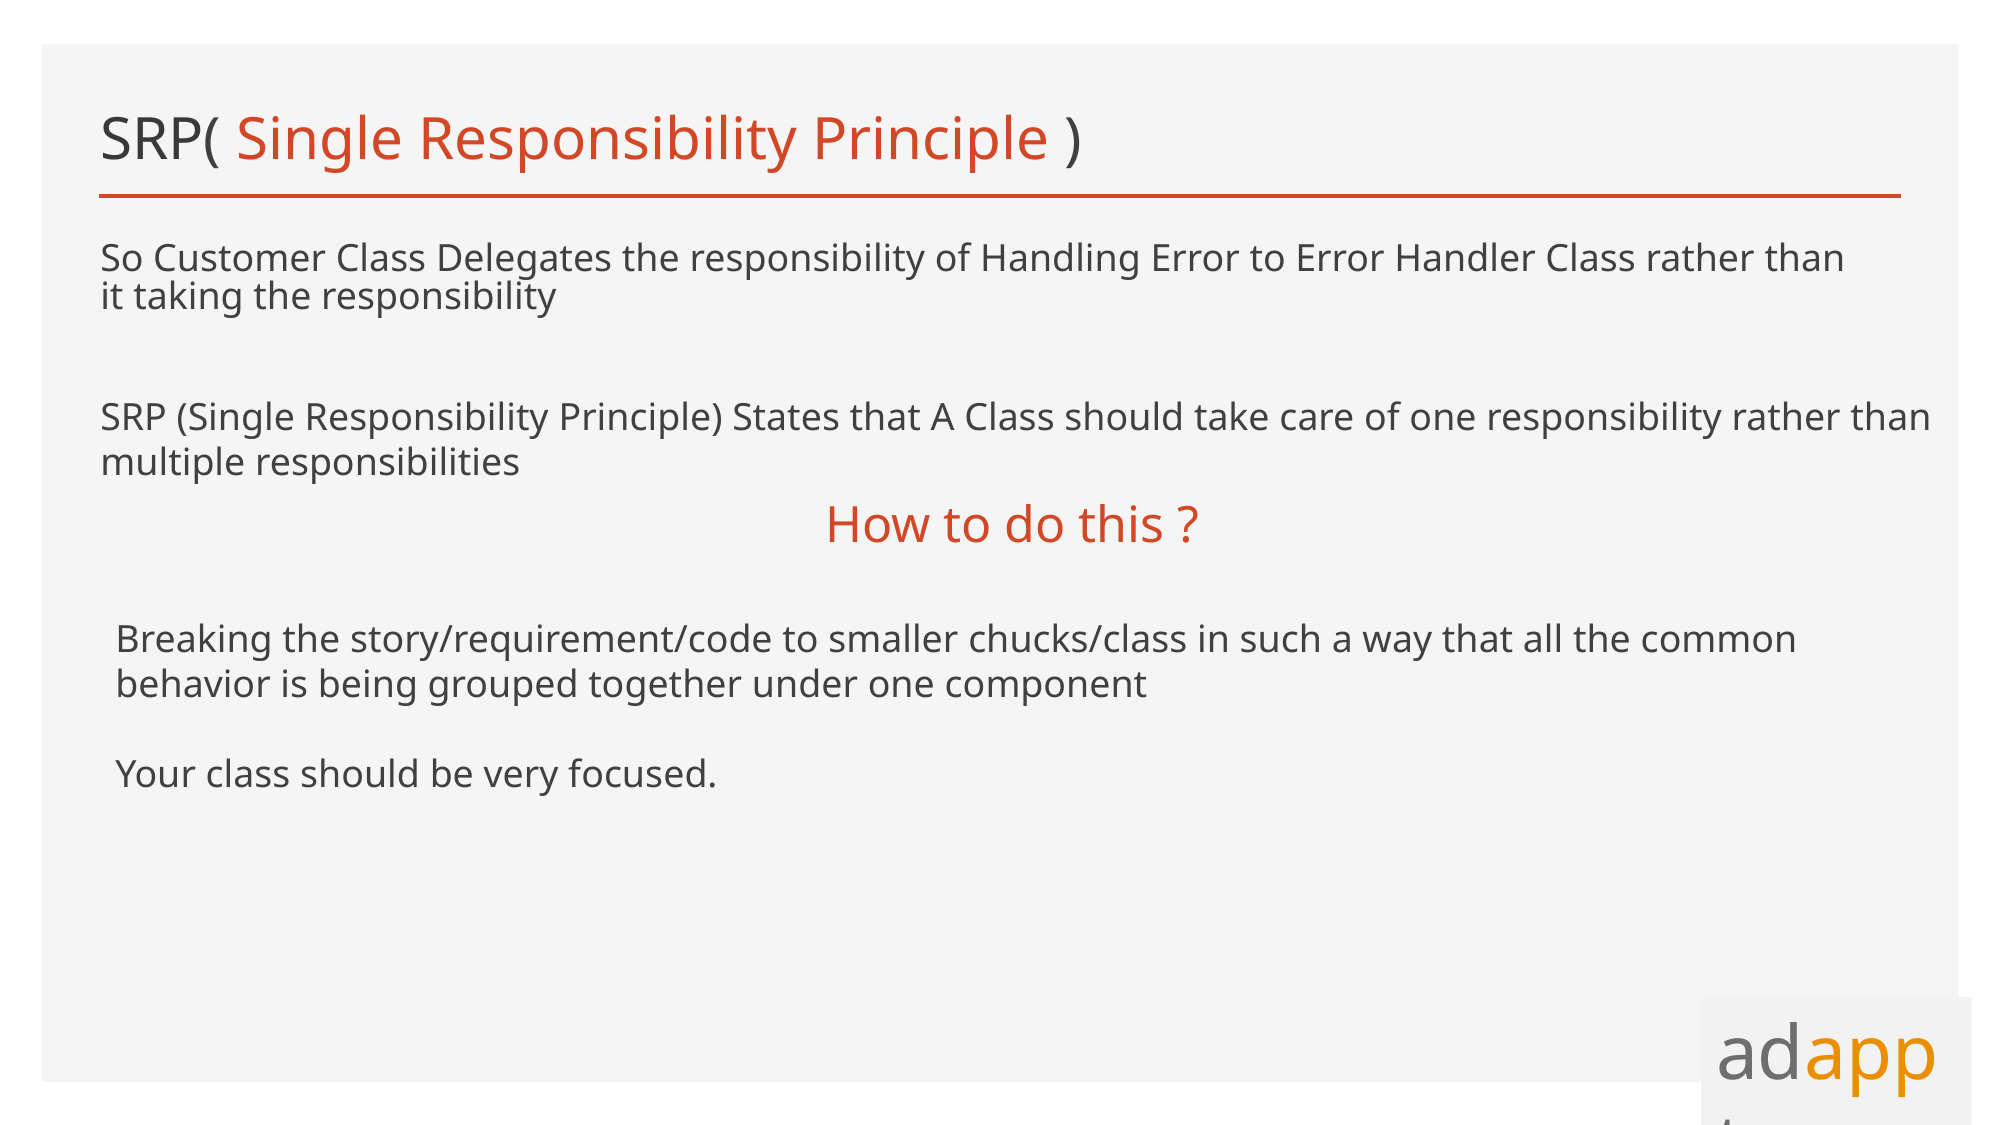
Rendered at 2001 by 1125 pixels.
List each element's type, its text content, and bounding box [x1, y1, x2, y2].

text_box adappt [1701, 996, 1972, 1103]
text_box Breaking the story/requirement/code to smaller chucks/class in such a way that all the common behavior is being grouped together under one component Your class should be very focused. [100, 607, 1866, 805]
text_box So Customer Class Delegates the responsibility of Handling Error to Error Handler Class rather than it taking the responsibility [85, 234, 1886, 350]
text_box SRP (Single Responsibility Principle) States that A Class should take care of one responsibility rather than multiple responsibilities [85, 350, 1951, 492]
text_box How to do this ? [86, 484, 1951, 560]
title SRP( Single Responsibility Principle ) [85, 73, 1214, 179]
